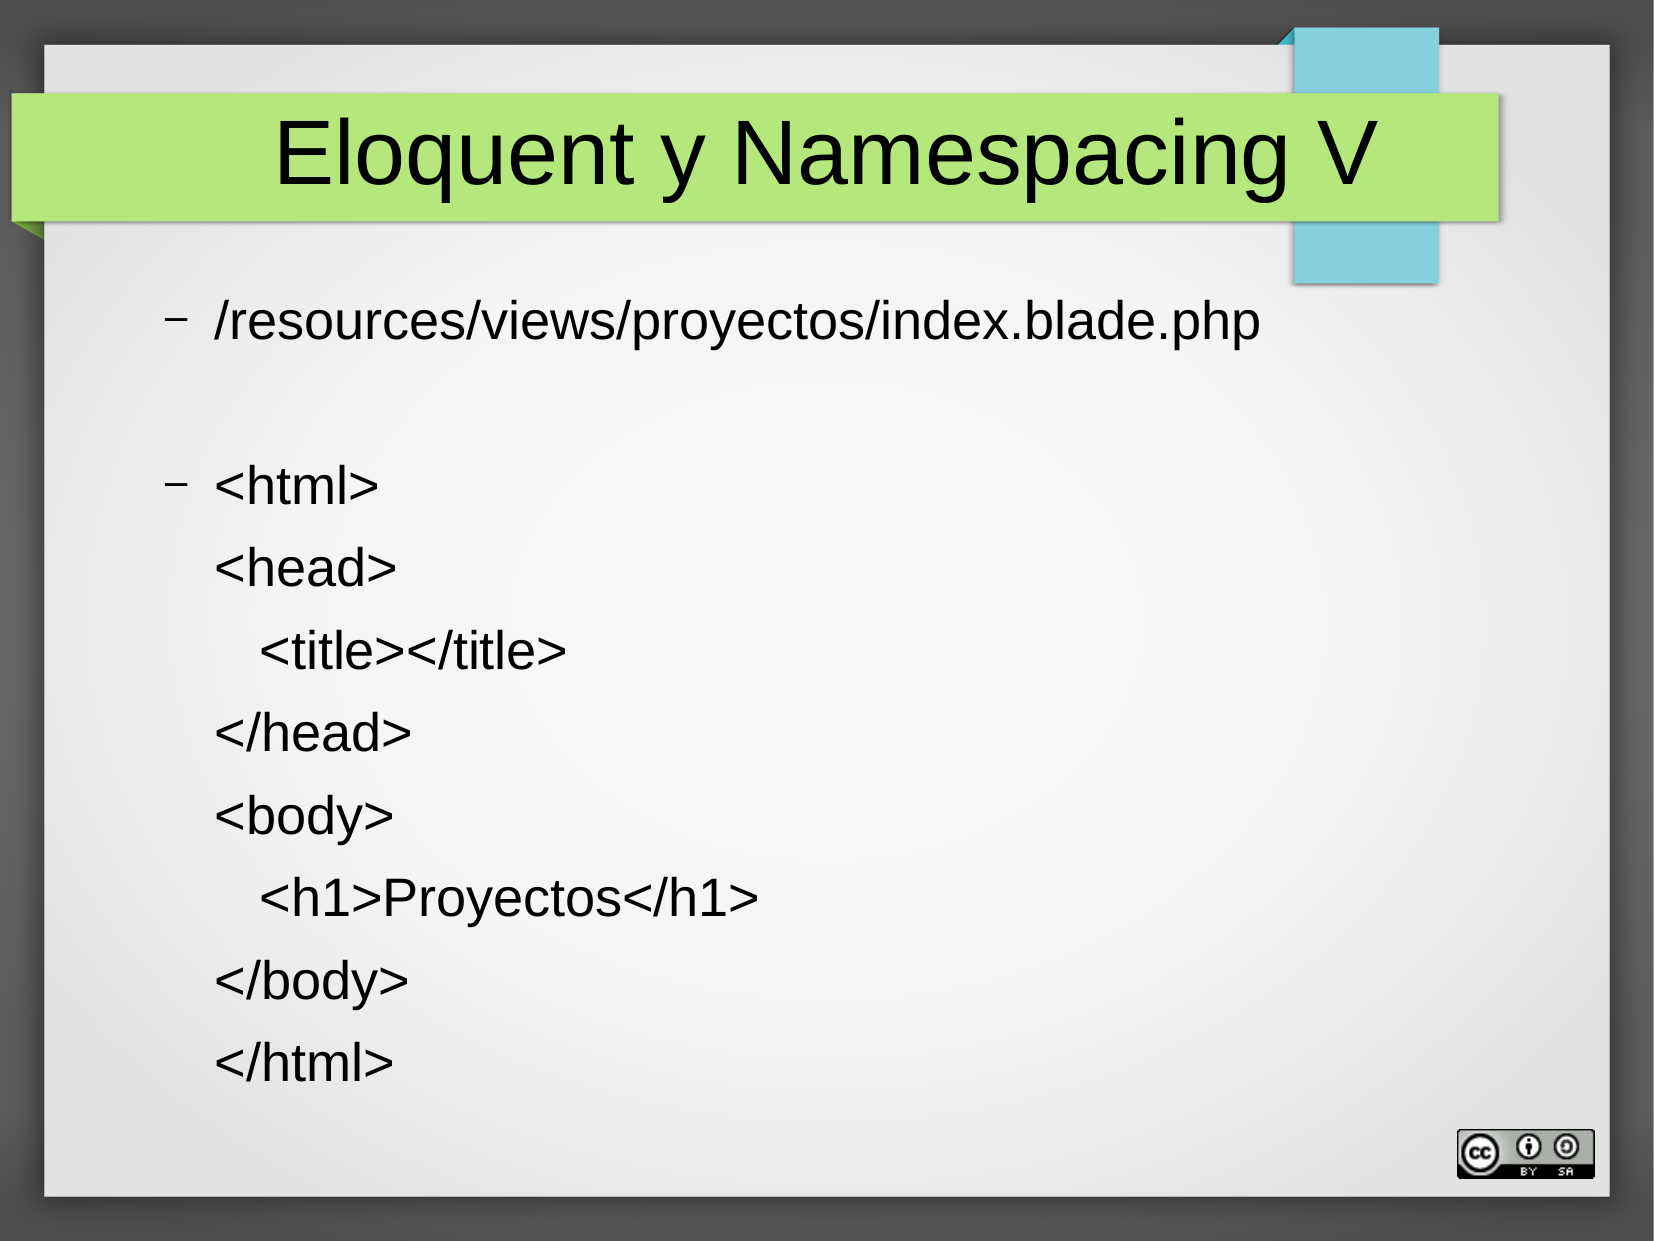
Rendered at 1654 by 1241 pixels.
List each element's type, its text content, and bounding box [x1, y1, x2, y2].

list /resources/views/proyectos/index.blade.php <html> <head> <title></title> </head> <body> <h1>Proyectos</h1> </body> </html> [82, 290, 1571, 1099]
picture [0, 0, 1654, 1241]
title Eloquent y Namespacing V [82, 49, 1571, 257]
